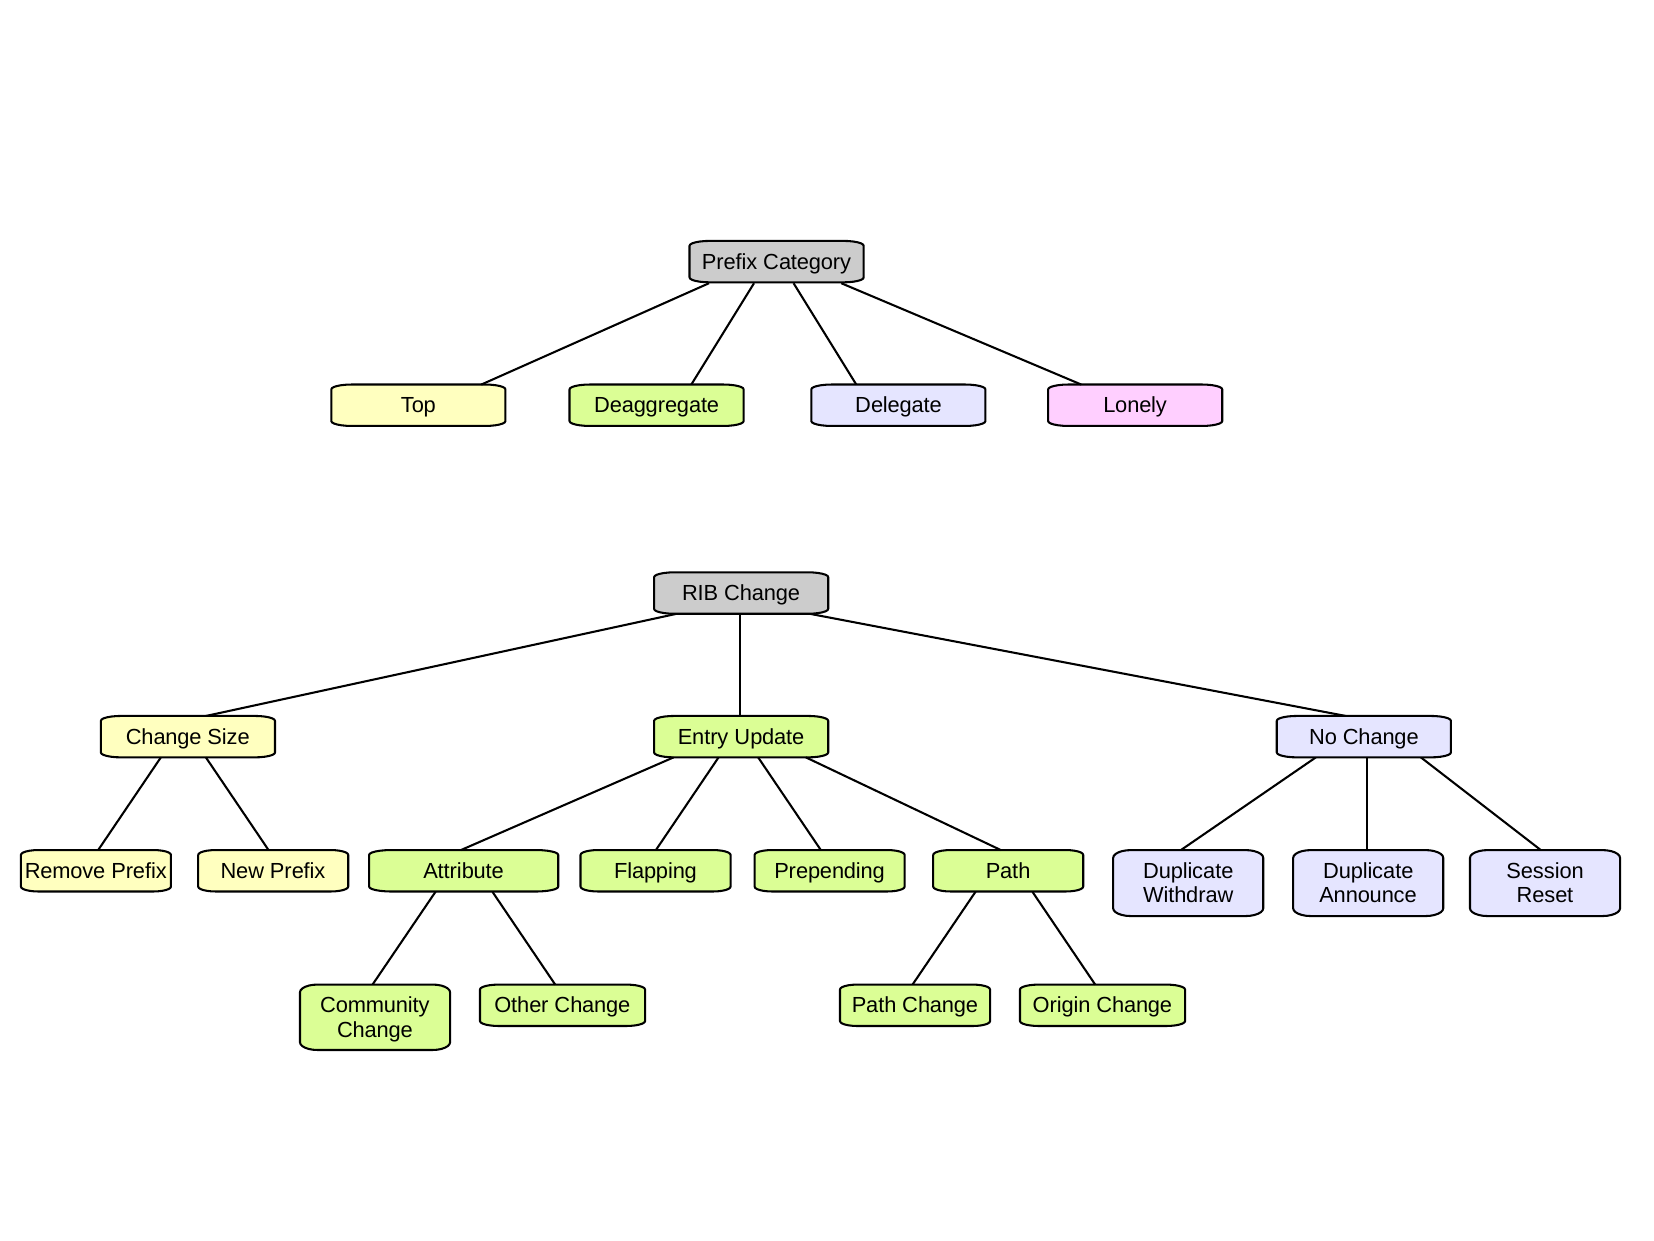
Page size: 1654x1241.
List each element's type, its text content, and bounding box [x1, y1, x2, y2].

text_box Attribute [369, 850, 559, 892]
text_box Duplicate Withdraw [1113, 850, 1264, 917]
text_box Remove Prefix [20, 850, 171, 892]
text_box Path Change [840, 984, 991, 1027]
text_box Flapping [580, 850, 731, 892]
text_box Lonely [1048, 384, 1223, 426]
text_box Duplicate Announce [1293, 850, 1444, 917]
text_box Session Reset [1470, 850, 1621, 917]
text_box Community Change [300, 984, 451, 1051]
text_box Top [331, 384, 506, 426]
text_box Origin Change [1020, 984, 1186, 1027]
text_box Prefix Category [689, 240, 864, 283]
text_box Delegate [811, 384, 986, 426]
text_box Other Change [480, 984, 646, 1027]
text_box No Change [1276, 715, 1451, 758]
text_box Deaggregate [569, 384, 744, 426]
text_box New Prefix [198, 850, 349, 892]
text_box RIB Change [654, 572, 829, 614]
text_box Change Size [100, 715, 276, 758]
text_box Path [933, 850, 1084, 892]
text_box Entry Update [654, 715, 829, 758]
text_box Prepending [754, 850, 905, 892]
